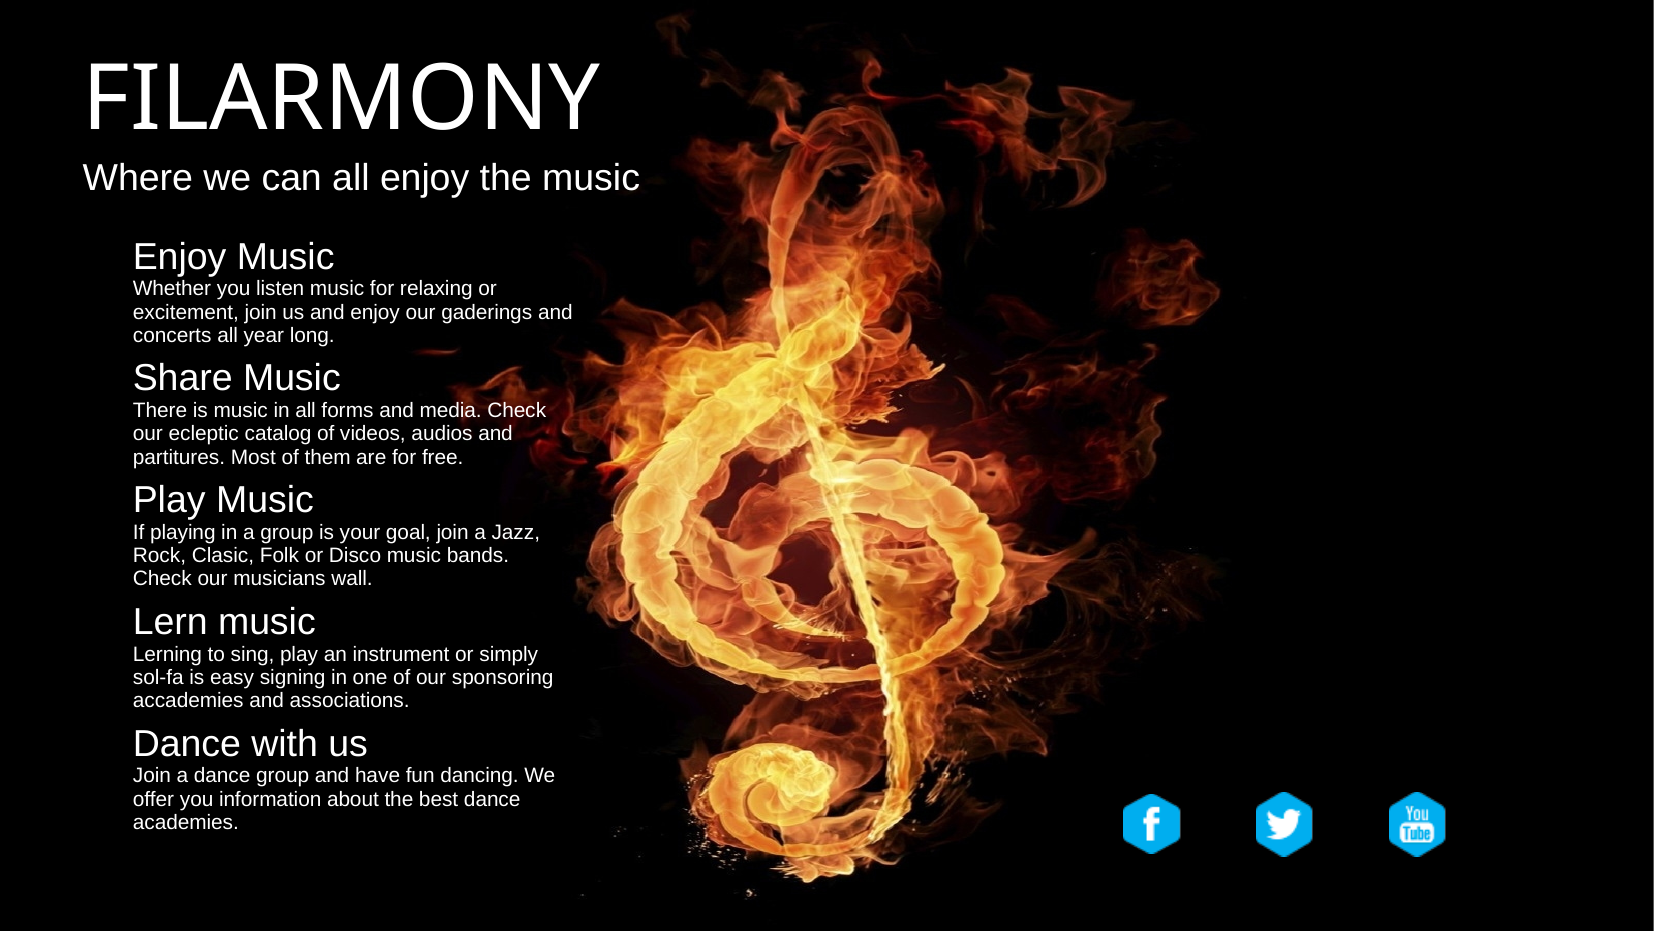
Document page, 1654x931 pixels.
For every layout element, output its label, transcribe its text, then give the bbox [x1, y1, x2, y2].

text_box Enjoy Music Whether you listen music for relaxing or excitement, join us and enjoy our gaderings and concerts all year long. [118, 227, 591, 349]
text_box Play Music If playing in a group is your goal, join a Jazz, Rock, Clasic, Folk or Disco music bands. Check our musicians wall. [118, 471, 591, 592]
picture [0, 0, 1654, 931]
text_box Share Music There is music in all forms and media. Check our ecleptic catalog of videos, audios and partitures. Most of them are for free. [118, 349, 591, 471]
text_box Dance with us Join a dance group and have fun dancing. We offer you information about the best dance academies. [118, 720, 591, 842]
title FILARMONY Where we can all enjoy the music [82, 31, 1571, 199]
text_box Lern music Lerning to sing, play an instrument or simply sol-fa is easy signing in one of our sponsoring accademies and associations. [118, 592, 591, 720]
